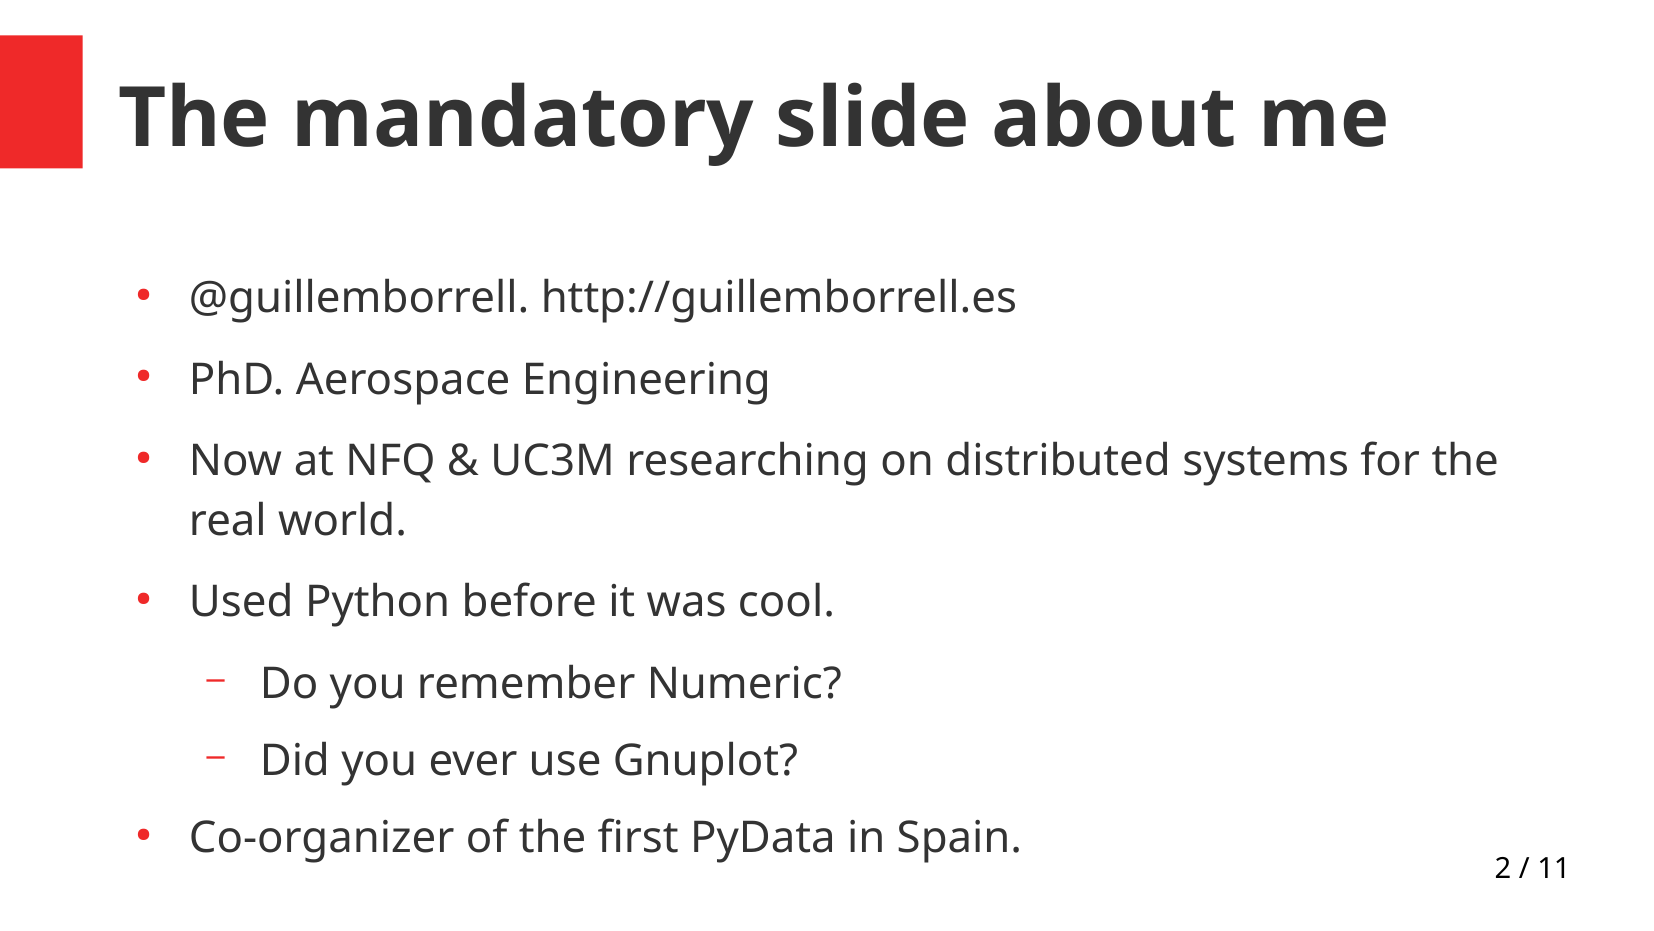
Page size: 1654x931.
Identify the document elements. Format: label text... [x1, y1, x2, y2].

title The mandatory slide about me [118, 37, 1571, 193]
list @guillemborrell. http://guillemborrell.es PhD. Aerospace Engineering Now at NFQ & UC3M researching on distributed systems for the real world. Used Python before it was cool. Do you remember Numeric? Did you ever use Gnuplot? Co-organizer of the first PyData in Spain. [118, 265, 1536, 806]
